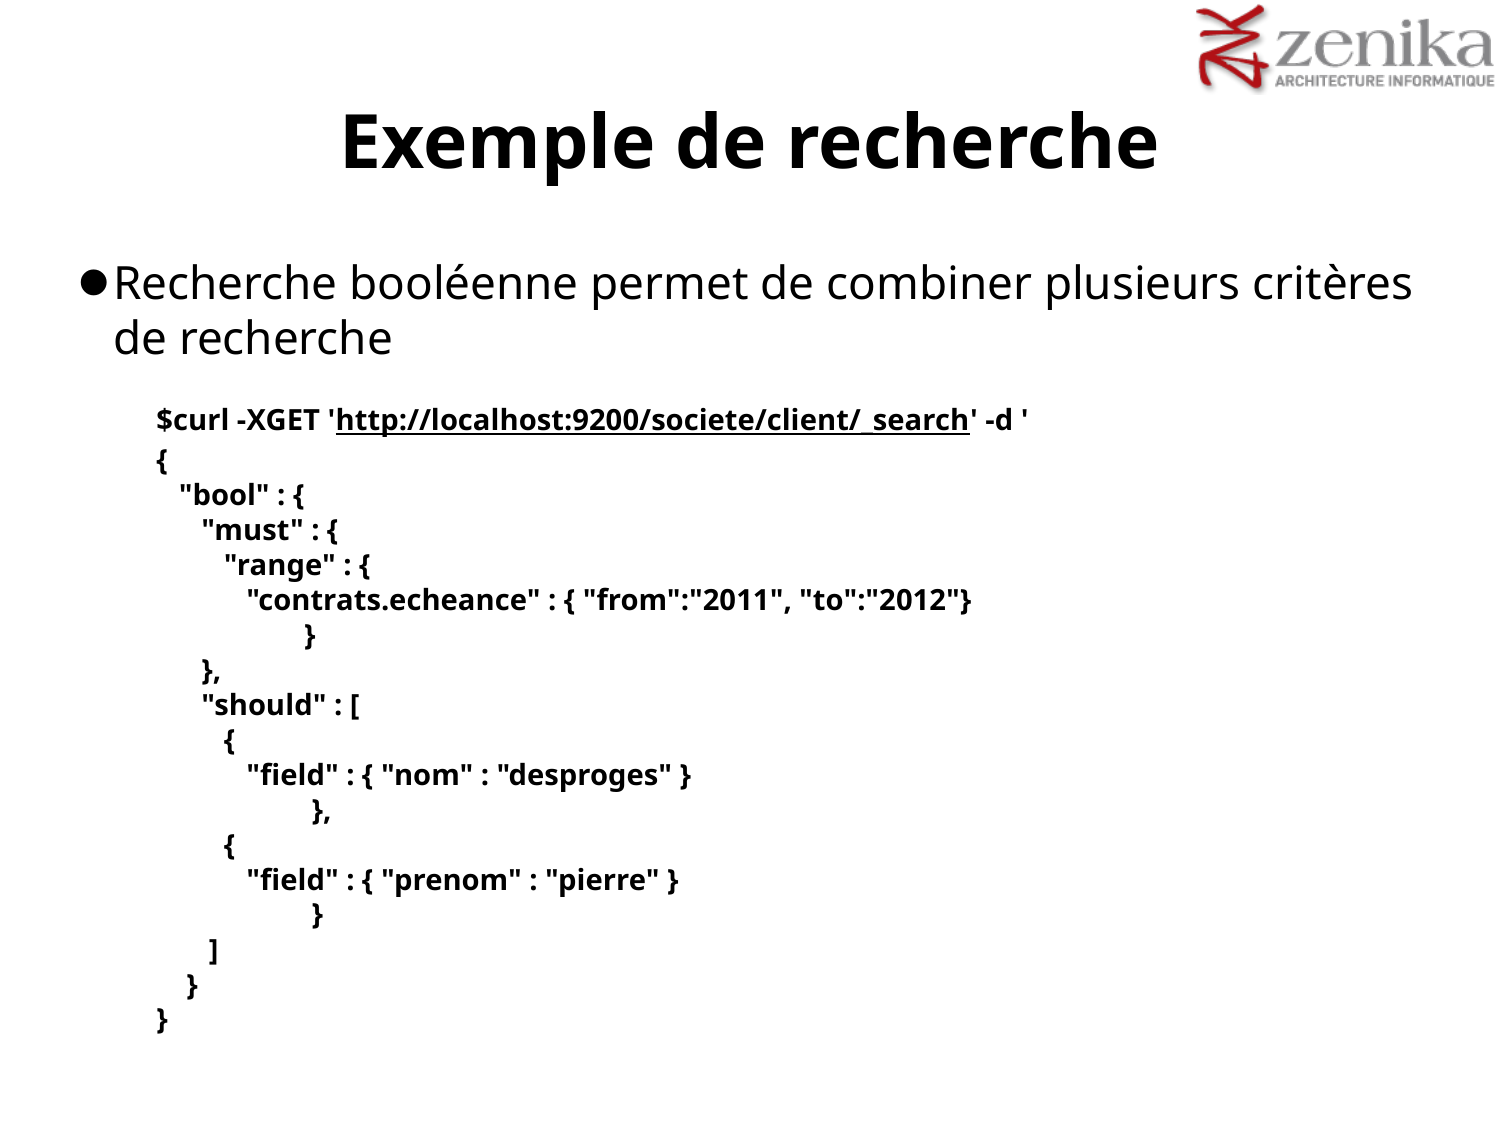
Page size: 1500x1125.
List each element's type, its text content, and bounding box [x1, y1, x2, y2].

text_box Exemple de recherche [75, 29, 1425, 238]
text_box Recherche booléenne permet de combiner plusieurs critères de recherche [63, 238, 1470, 922]
picture [1190, 0, 1500, 95]
text_box $curl -XGET 'http://localhost:9200/societe/client/_search' -d ' { "bool" : { "must" : { "range" : { "contrats.echeance" : { "from":"2011", "to":"2012"} } }, "should" : [ { "field" : { "nom" : "desproges" } }, { "field" : { "prenom" : "pierre" } } ] } } [140, 922, 1357, 1041]
